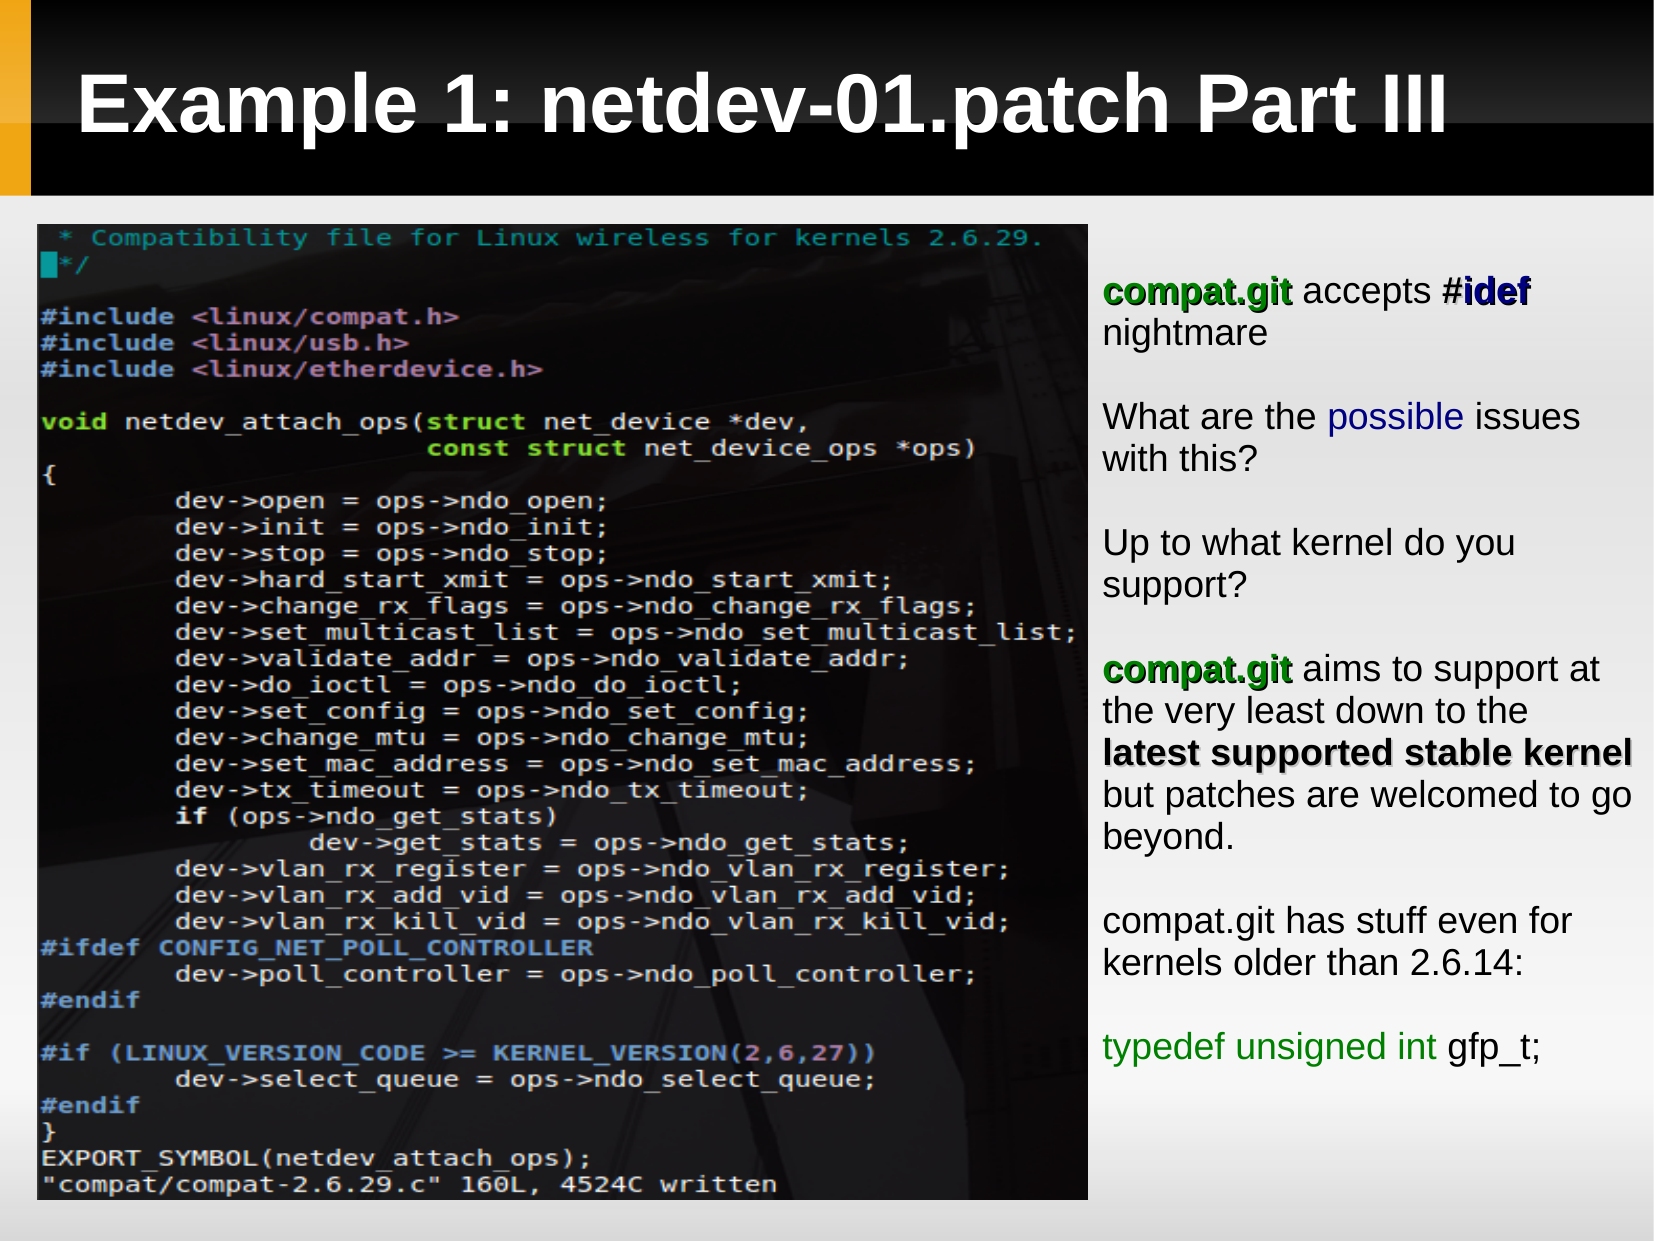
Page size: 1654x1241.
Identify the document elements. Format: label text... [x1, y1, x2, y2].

text_box compat.git accepts #idef nightmare What are the possible issues with this? Up to what kernel do you support? compat.git aims to support at the very least down to the latest supported stable kernel but patches are welcomed to go beyond. compat.git has stuff even for kernels older than 2.6.14: typedef unsigned int gfp_t; [1087, 262, 1651, 1201]
title Example 1: netdev-01.patch Part III [76, 0, 1565, 208]
picture [0, 0, 1654, 1241]
